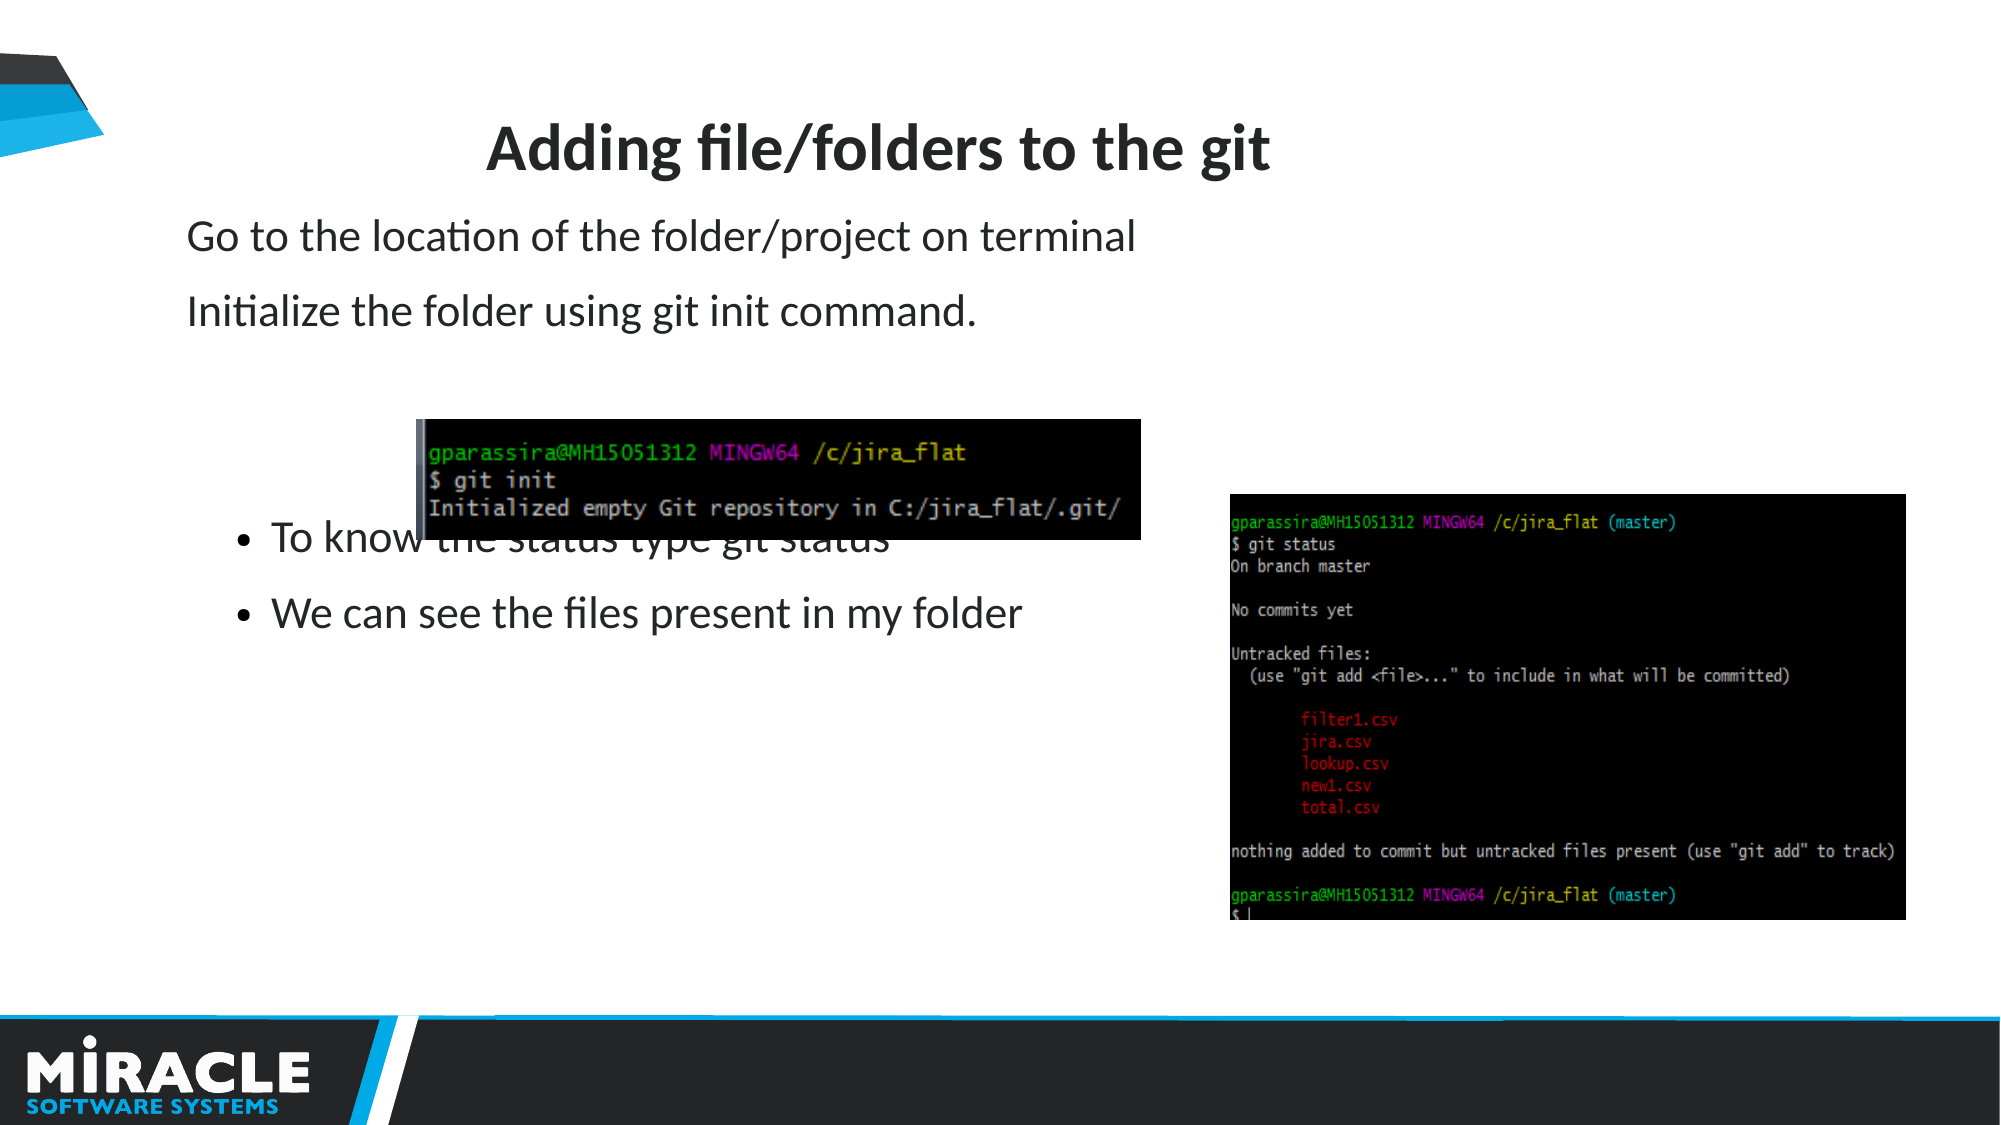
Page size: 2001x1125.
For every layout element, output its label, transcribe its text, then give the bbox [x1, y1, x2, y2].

picture [416, 419, 1141, 540]
text_box Adding file/folders to the git Go to the location of the folder/project on terminal Initialize the folder using git init command. To know the status type git status We can see the files present in my folder [0, 16, 1486, 976]
picture [1230, 494, 1906, 920]
